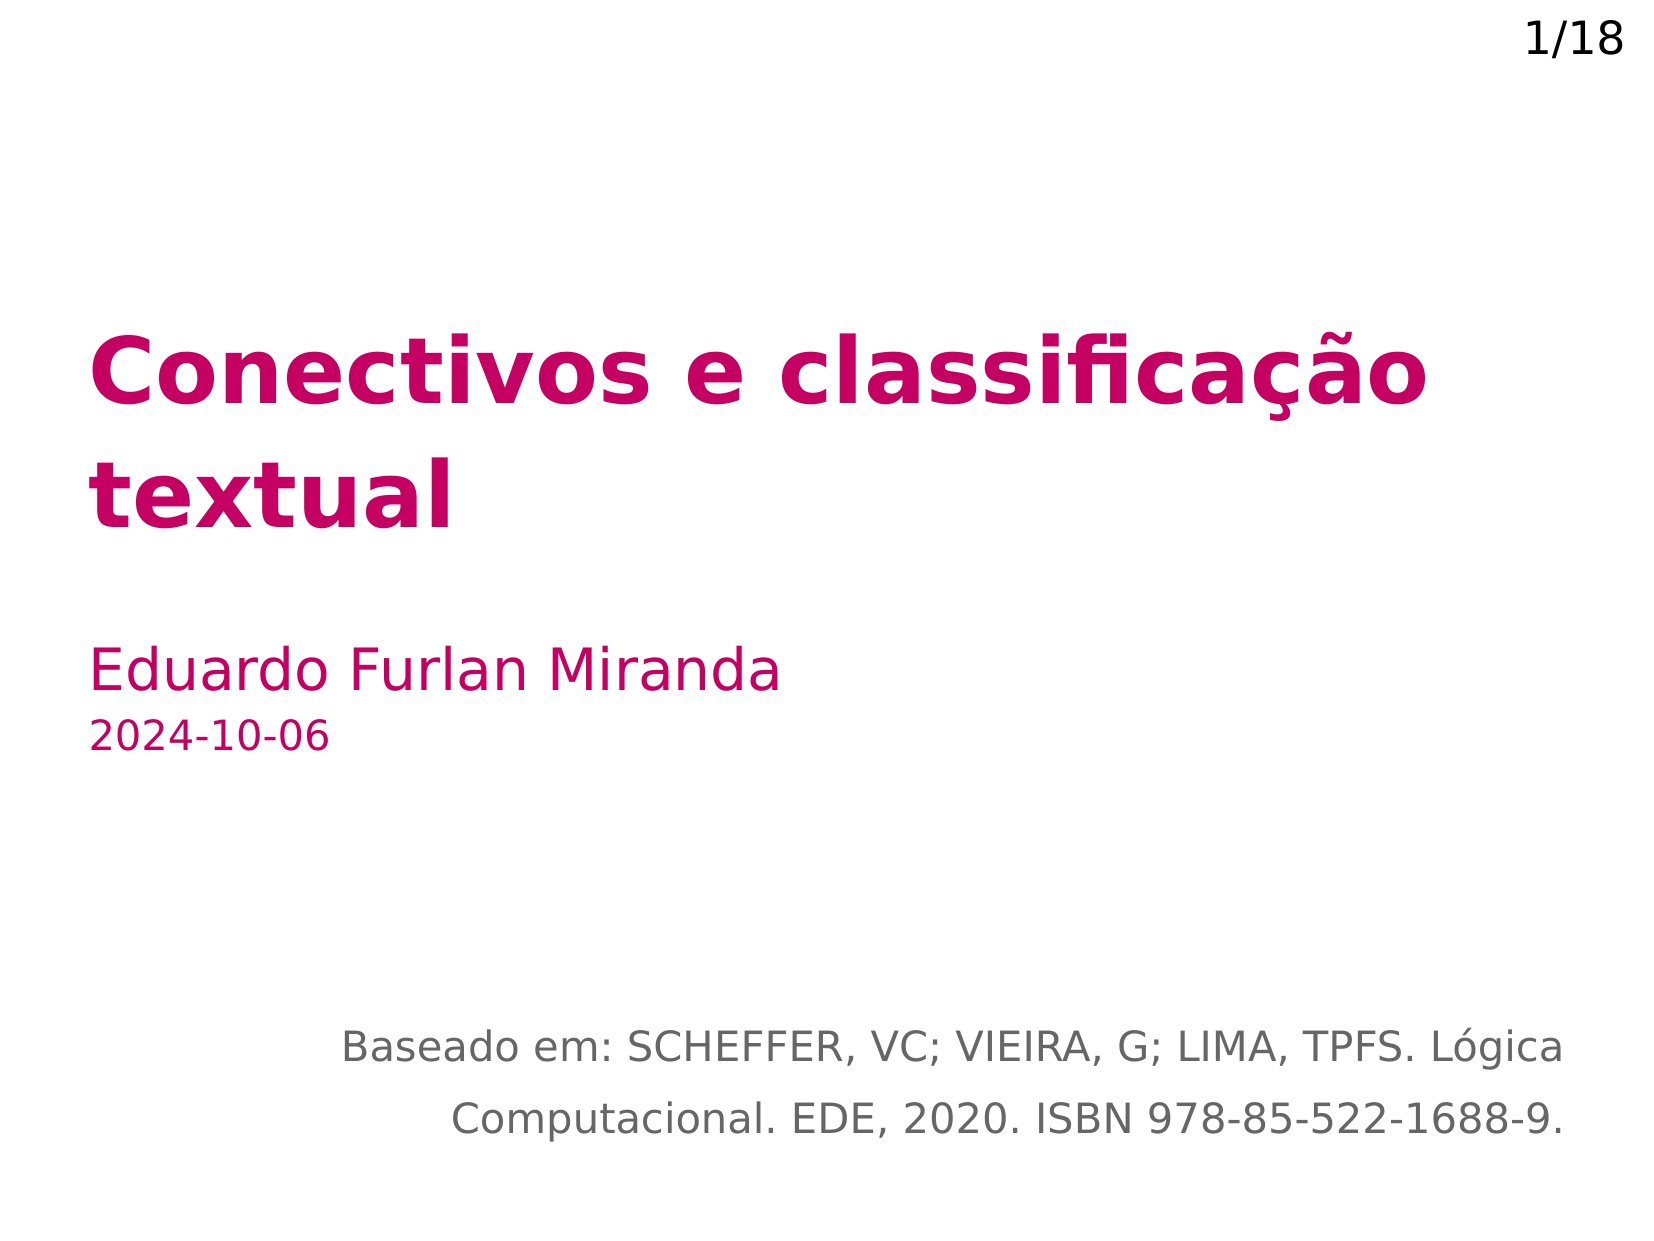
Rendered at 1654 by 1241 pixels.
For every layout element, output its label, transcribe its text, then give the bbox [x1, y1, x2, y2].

list Baseado em: SCHEFFER, VC; VIEIRA, G; LIMA, TPFS. Lógica Computacional. EDE, 2020. ISBN 978-85-522-1688-9. [295, 998, 1565, 1211]
title Conectivos e classificação textual Eduardo Furlan Miranda 2024-10-06 [88, 29, 1565, 1034]
